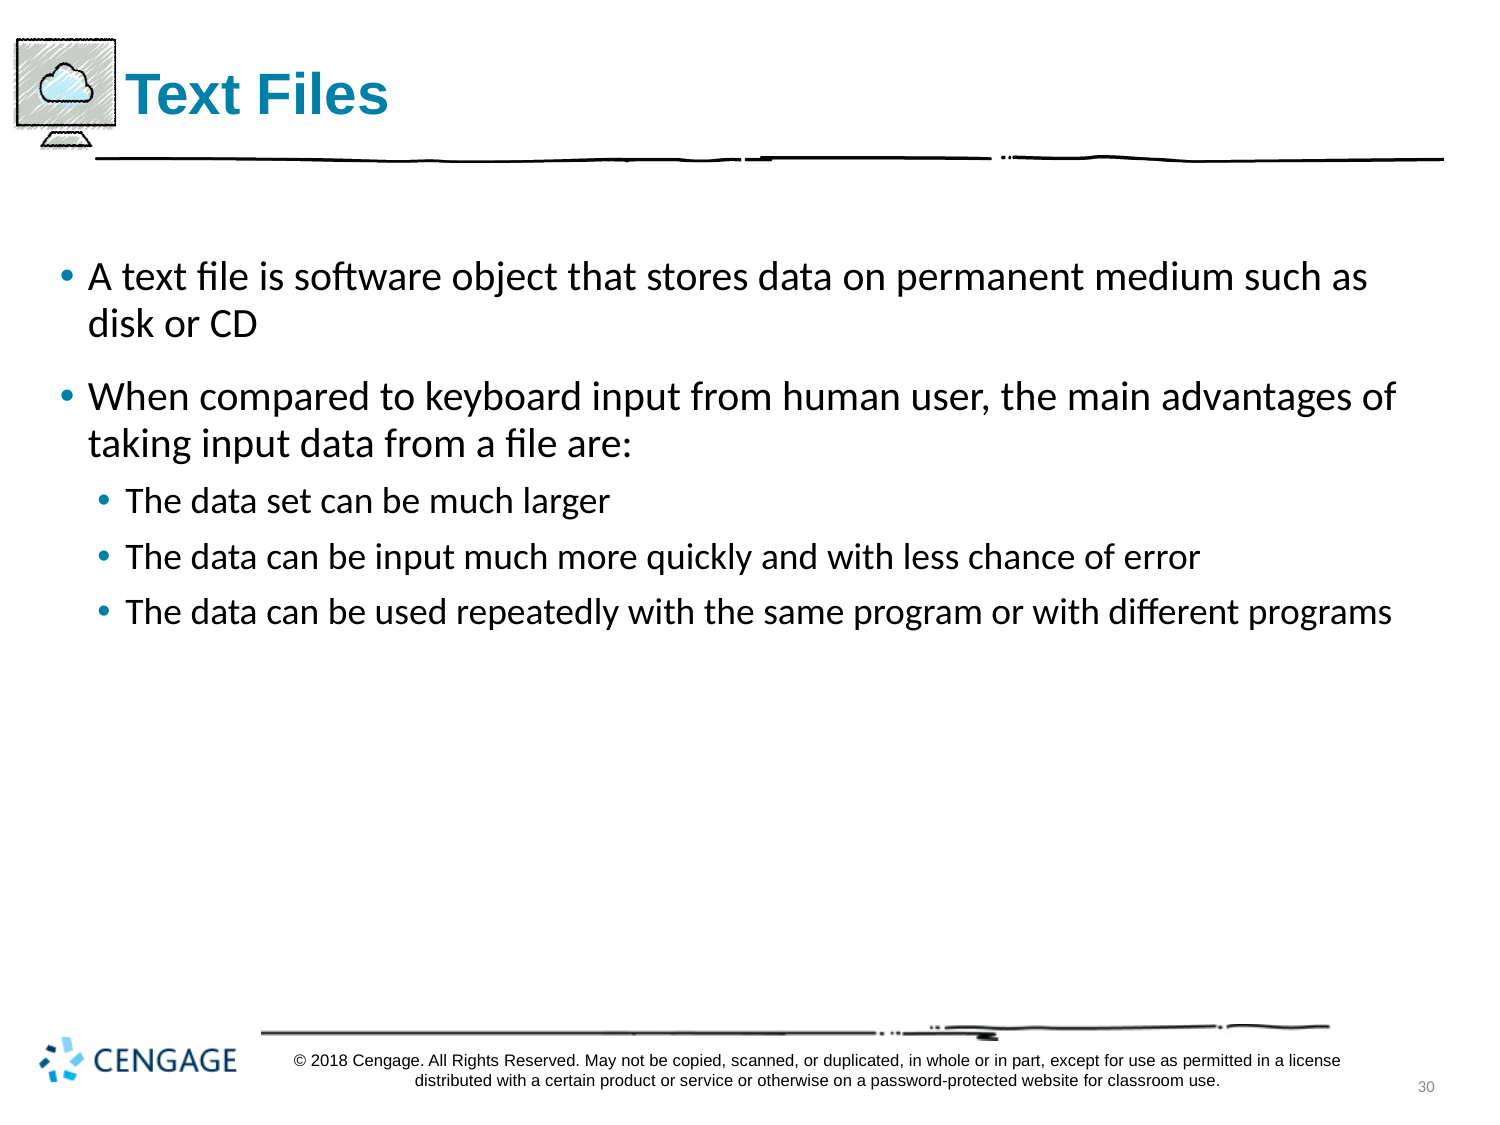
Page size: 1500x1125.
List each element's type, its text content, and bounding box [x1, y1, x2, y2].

picture [154, 155, 1444, 163]
list A text file is software object that stores data on permanent medium such as disk or CD When compared to keyboard input from human user, the main advantages of taking input data from a file are: The data set can be much larger The data can be input much more quickly and with less chance of error The data can be used repeatedly with the same program or with different programs [59, 252, 1441, 637]
title Text Files [125, 55, 1442, 127]
footer © 2018 Cengage. All Rights Reserved. May not be copied, scanned, or duplicated, in whole or in part, except for use as permitted in a license distributed with a certain product or service or otherwise on a password-protected website for classroom use. [262, 1050, 1375, 1091]
picture [19, 1023, 249, 1095]
picture [13, 36, 117, 151]
picture [261, 1024, 1331, 1041]
